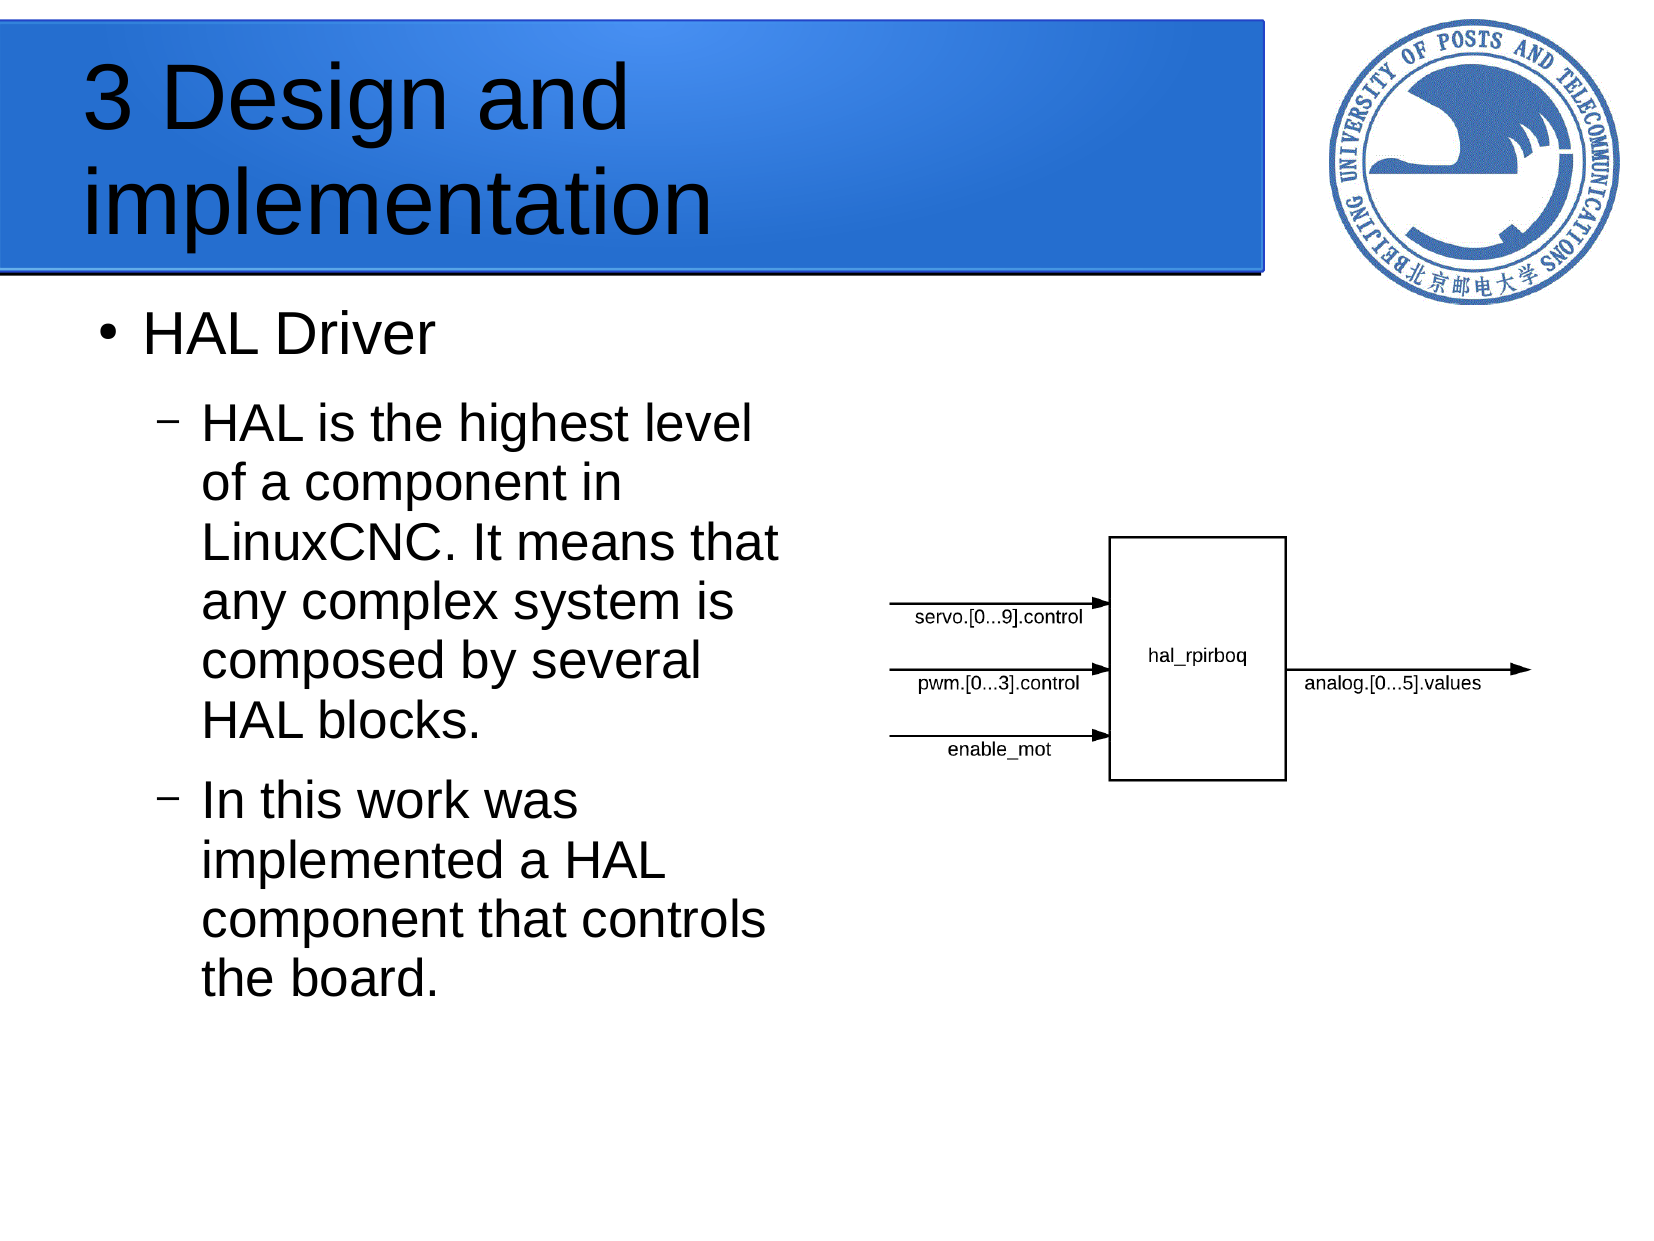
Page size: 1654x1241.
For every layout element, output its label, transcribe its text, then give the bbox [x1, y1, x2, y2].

title 3 Design and implementation [82, 45, 1235, 254]
picture [1318, 15, 1635, 315]
picture [845, 493, 1572, 824]
list HAL Driver HAL is the highest level of a component in LinuxCNC. It means that any complex system is composed by several HAL blocks. In this work was implemented a HAL component that controls the board. [82, 299, 809, 1019]
